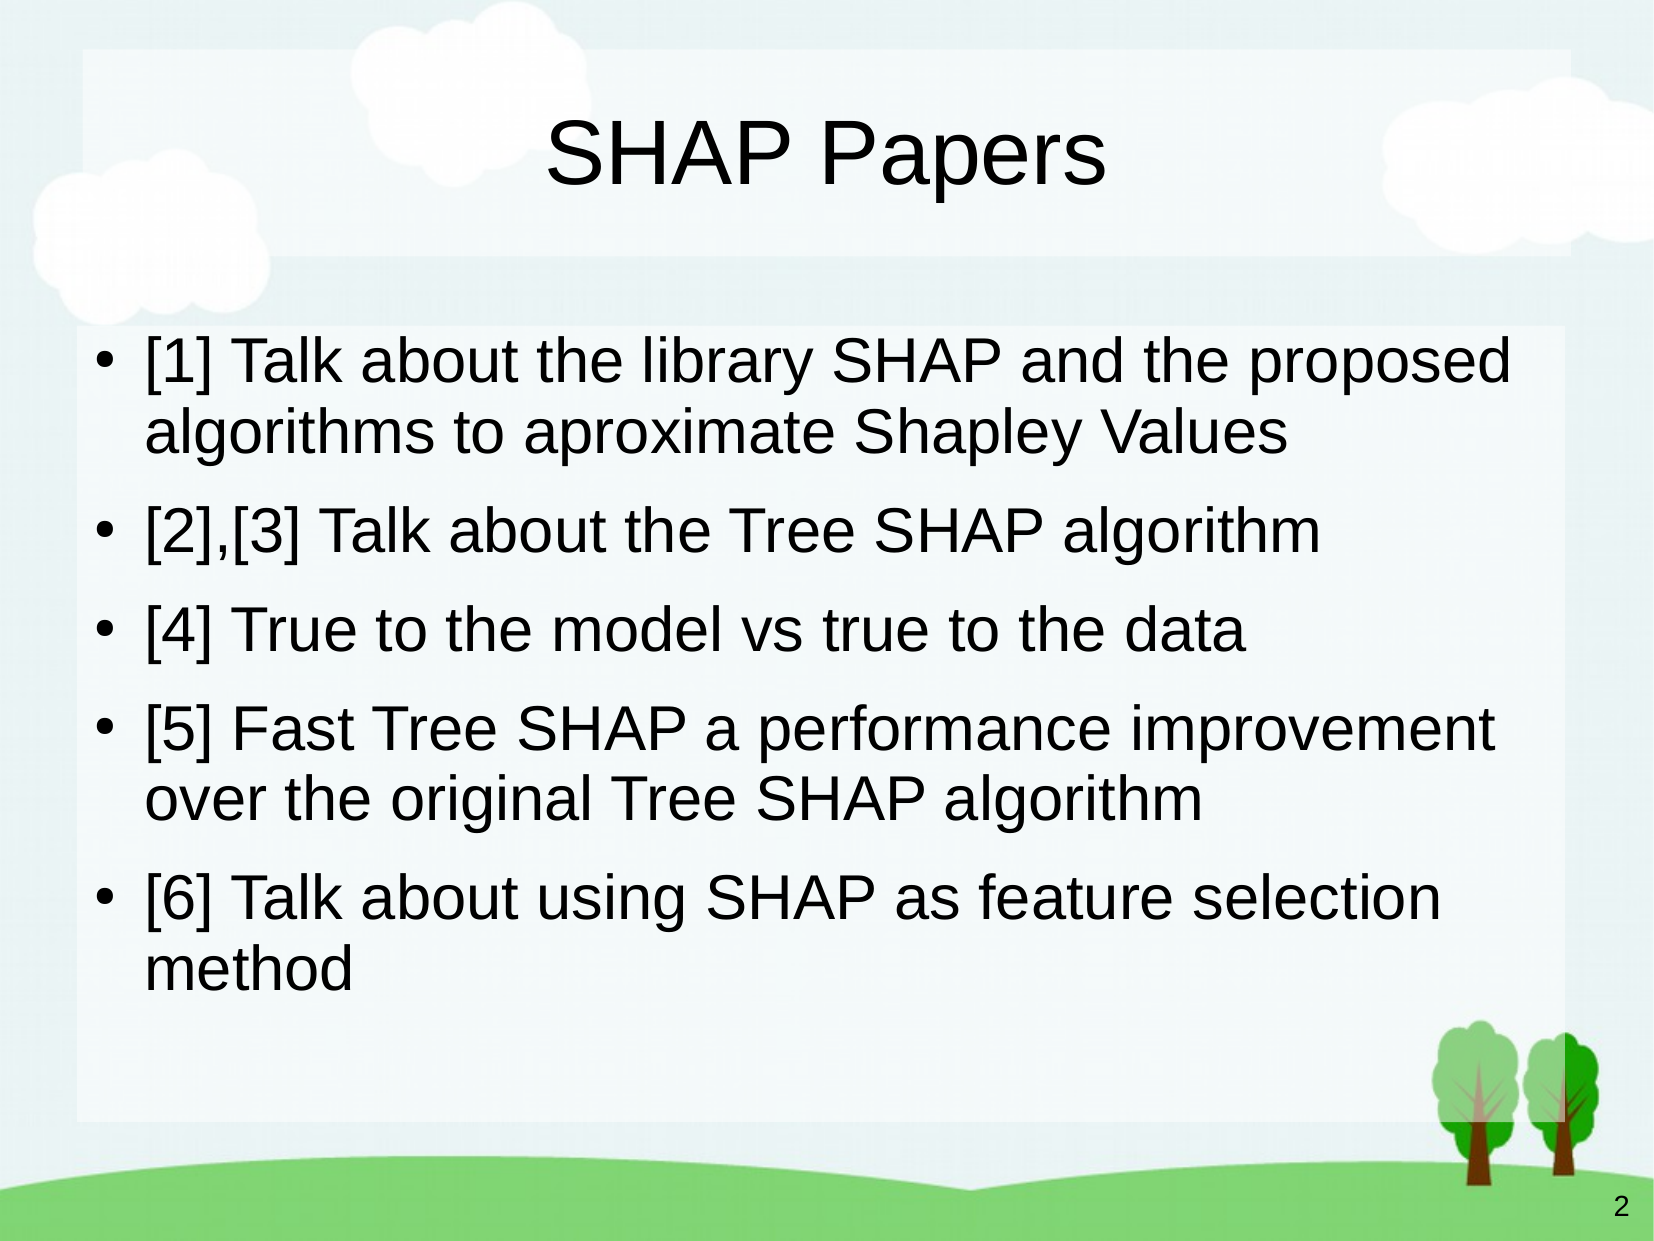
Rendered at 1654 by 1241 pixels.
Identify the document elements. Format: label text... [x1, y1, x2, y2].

title SHAP Papers [82, 49, 1571, 257]
list [1] Talk about the library SHAP and the proposed algorithms to aproximate Shapley Values [2],[3] Talk about the Tree SHAP algorithm [4] True to the model vs true to the data [5] Fast Tree SHAP a performance improvement over the original Tree SHAP algorithm [6] Talk about using SHAP as feature selection method [76, 325, 1565, 1123]
picture [0, 0, 1654, 1241]
